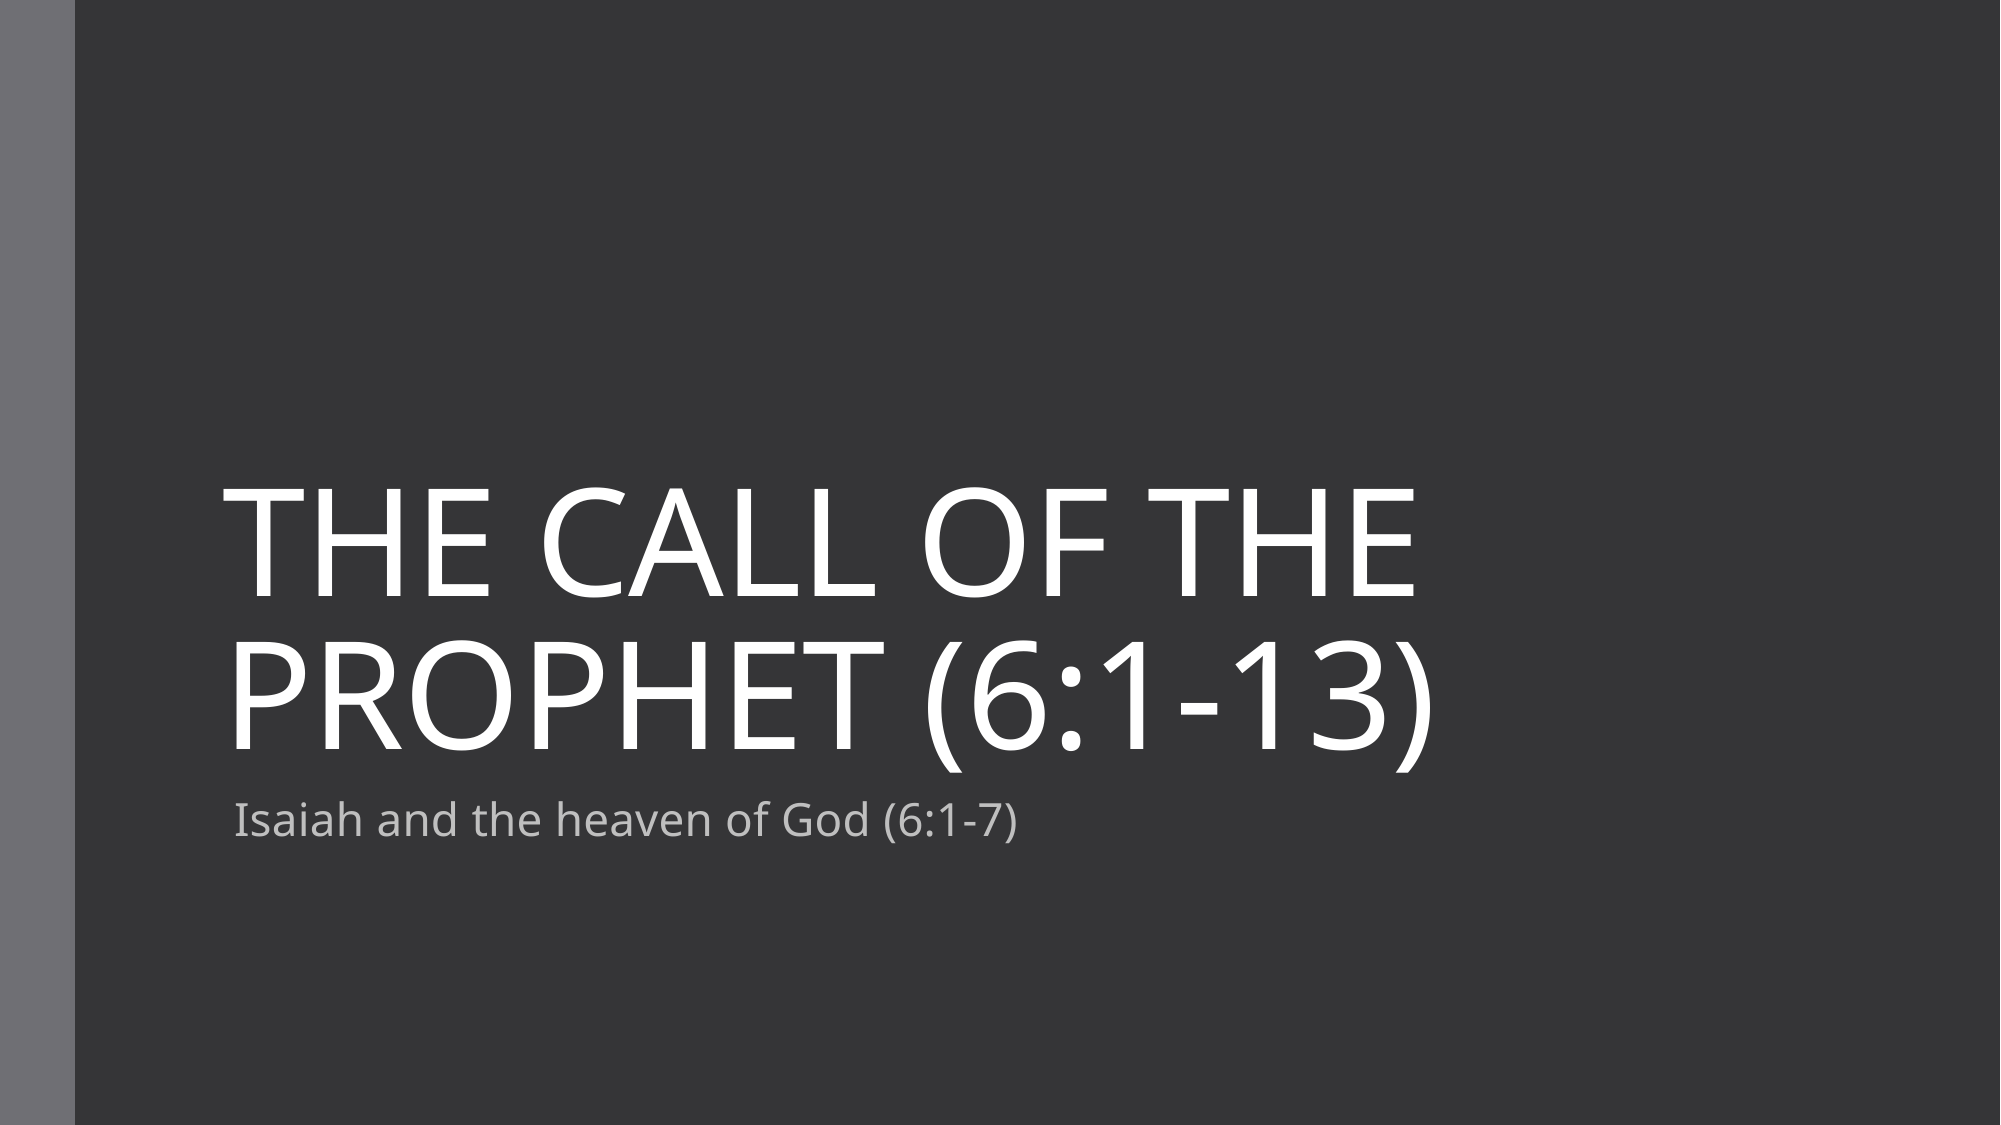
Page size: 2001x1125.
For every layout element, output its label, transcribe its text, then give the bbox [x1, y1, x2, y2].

title THE CALL OF THE PROPHET (6:1-13) [206, 124, 1752, 787]
subtitle Isaiah and the heaven of God (6:1-7) [206, 787, 1752, 1066]
